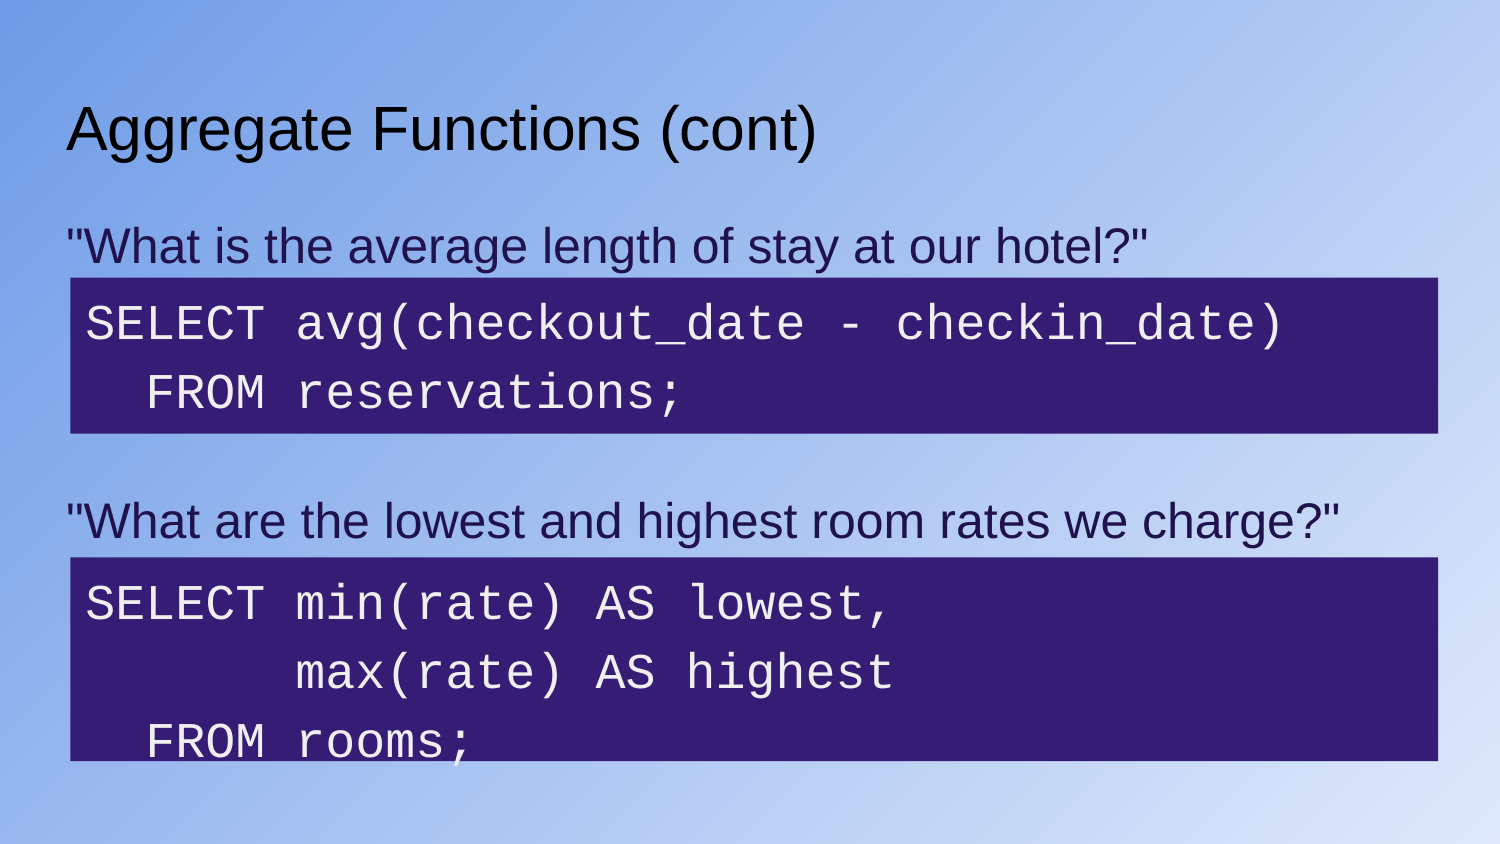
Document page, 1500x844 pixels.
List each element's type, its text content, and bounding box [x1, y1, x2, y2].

list "What is the average length of stay at our hotel?" "What are the lowest and highest room rates we charge?" [51, 189, 1449, 750]
title Aggregate Functions (cont) [51, 72, 1449, 167]
text_box SELECT avg(checkout_date - checkin_date) FROM reservations; [70, 277, 1439, 434]
text_box SELECT min(rate) AS lowest, max(rate) AS highest FROM rooms; [70, 557, 1439, 762]
